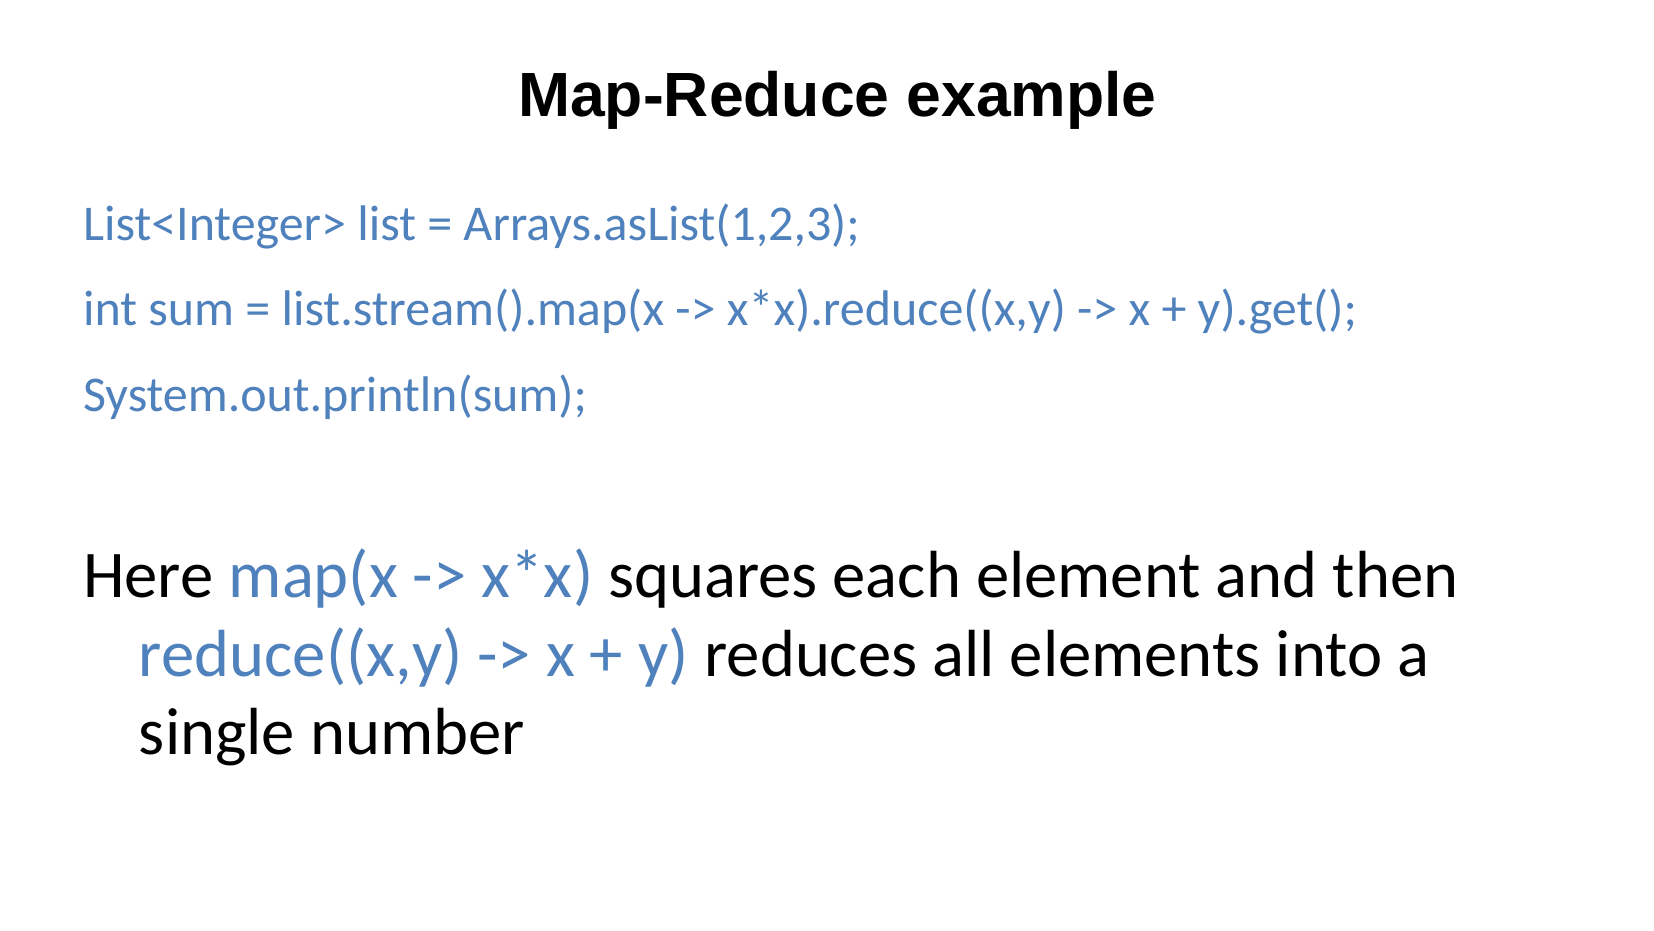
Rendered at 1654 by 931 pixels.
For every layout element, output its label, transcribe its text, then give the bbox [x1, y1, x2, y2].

title Map-Reduce example [82, 36, 1571, 146]
list List<Integer> list = Arrays.asList(1,2,3); int sum = list.stream().map(x -> x*x).reduce((x,y) -> x + y).get(); System.out.println(sum); Here map(x -> x*x) squares each element and then reduce((x,y) -> x + y) reduces all elements into a single number [82, 191, 1538, 889]
